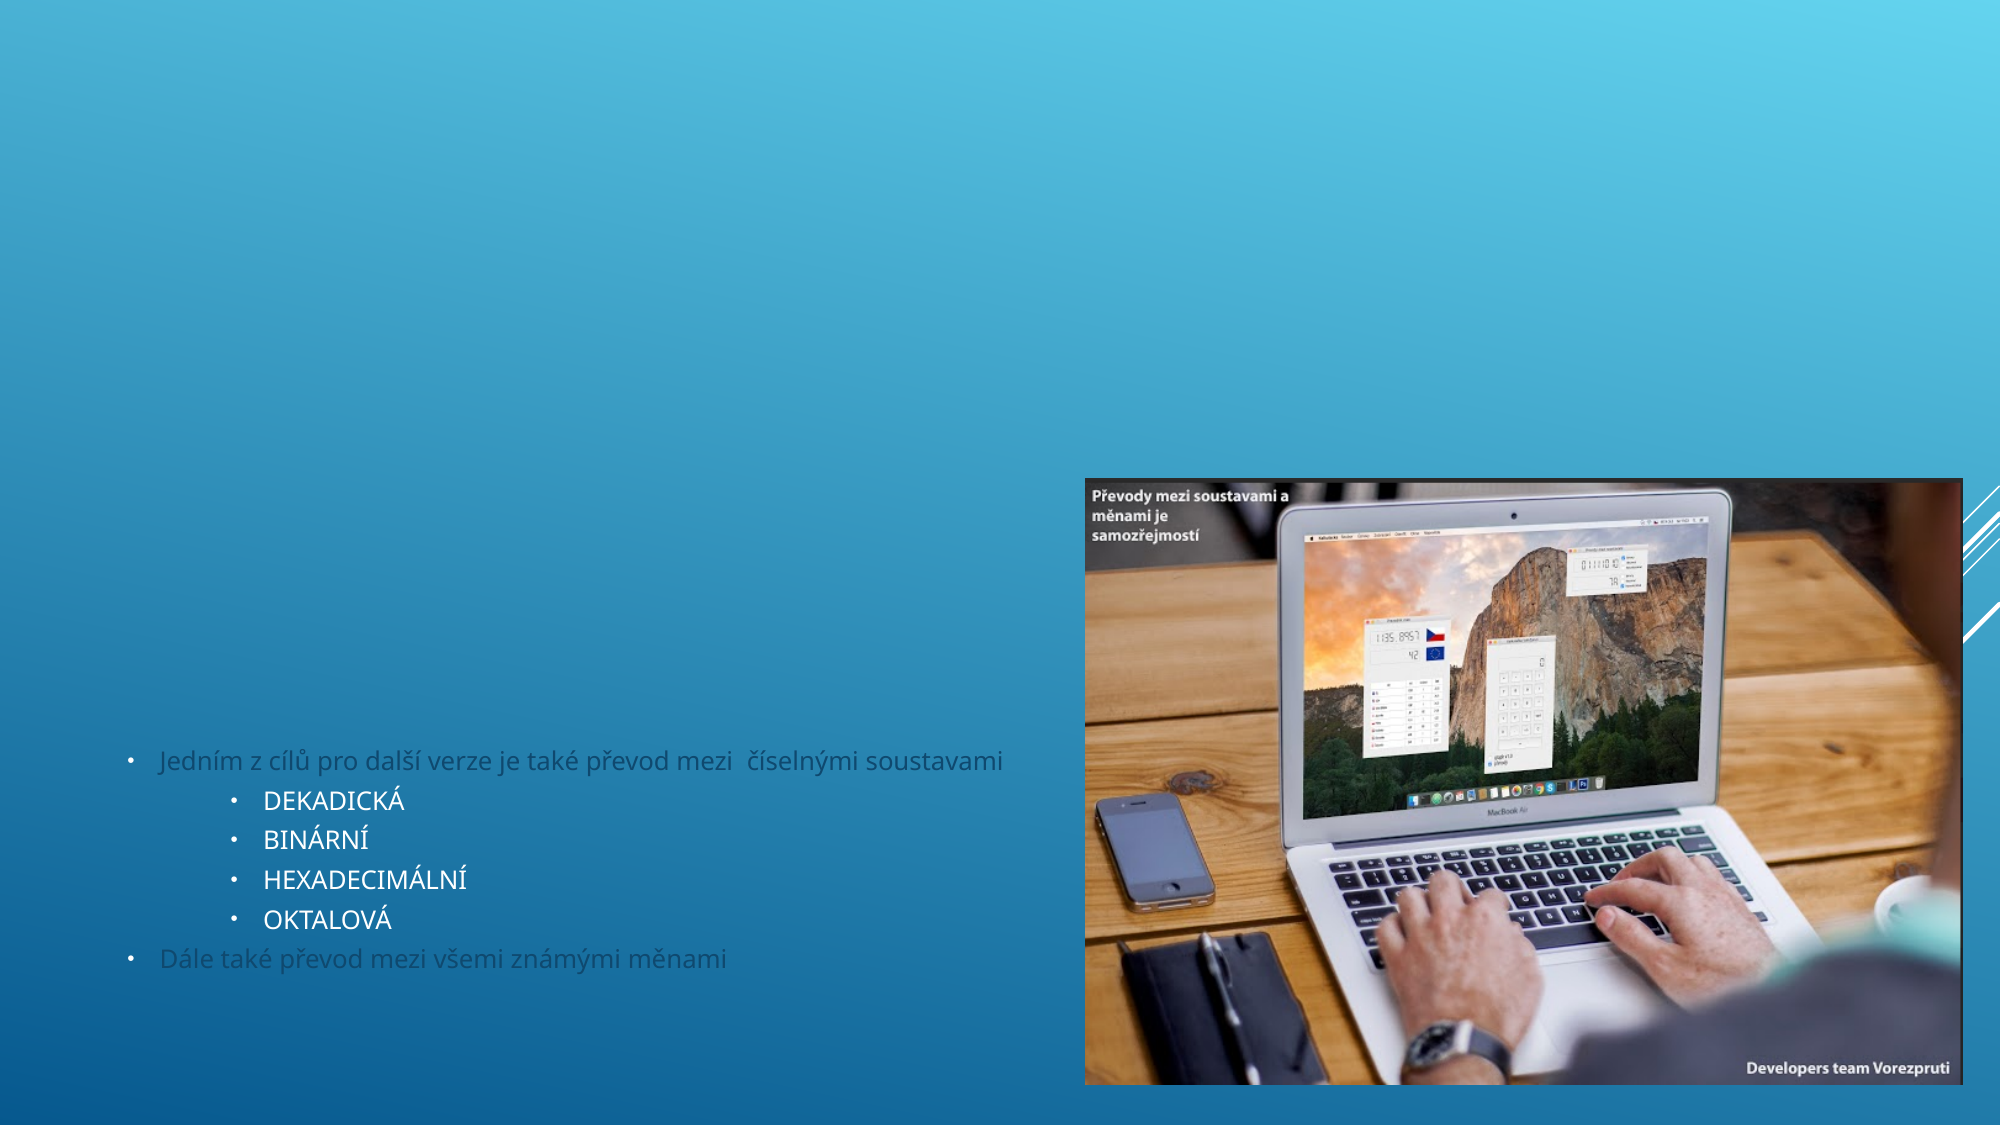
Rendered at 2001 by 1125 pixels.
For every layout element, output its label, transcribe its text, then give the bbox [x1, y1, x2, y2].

picture [1085, 478, 1963, 1085]
list Jedním z cílů pro další verze je také převod mezi číselnými soustavami DEKADICKÁ BINÁRNÍ HEXADECIMÁLNÍ OKTALOVÁ Dále také převod mezi všemi známými měnami [112, 247, 1513, 984]
